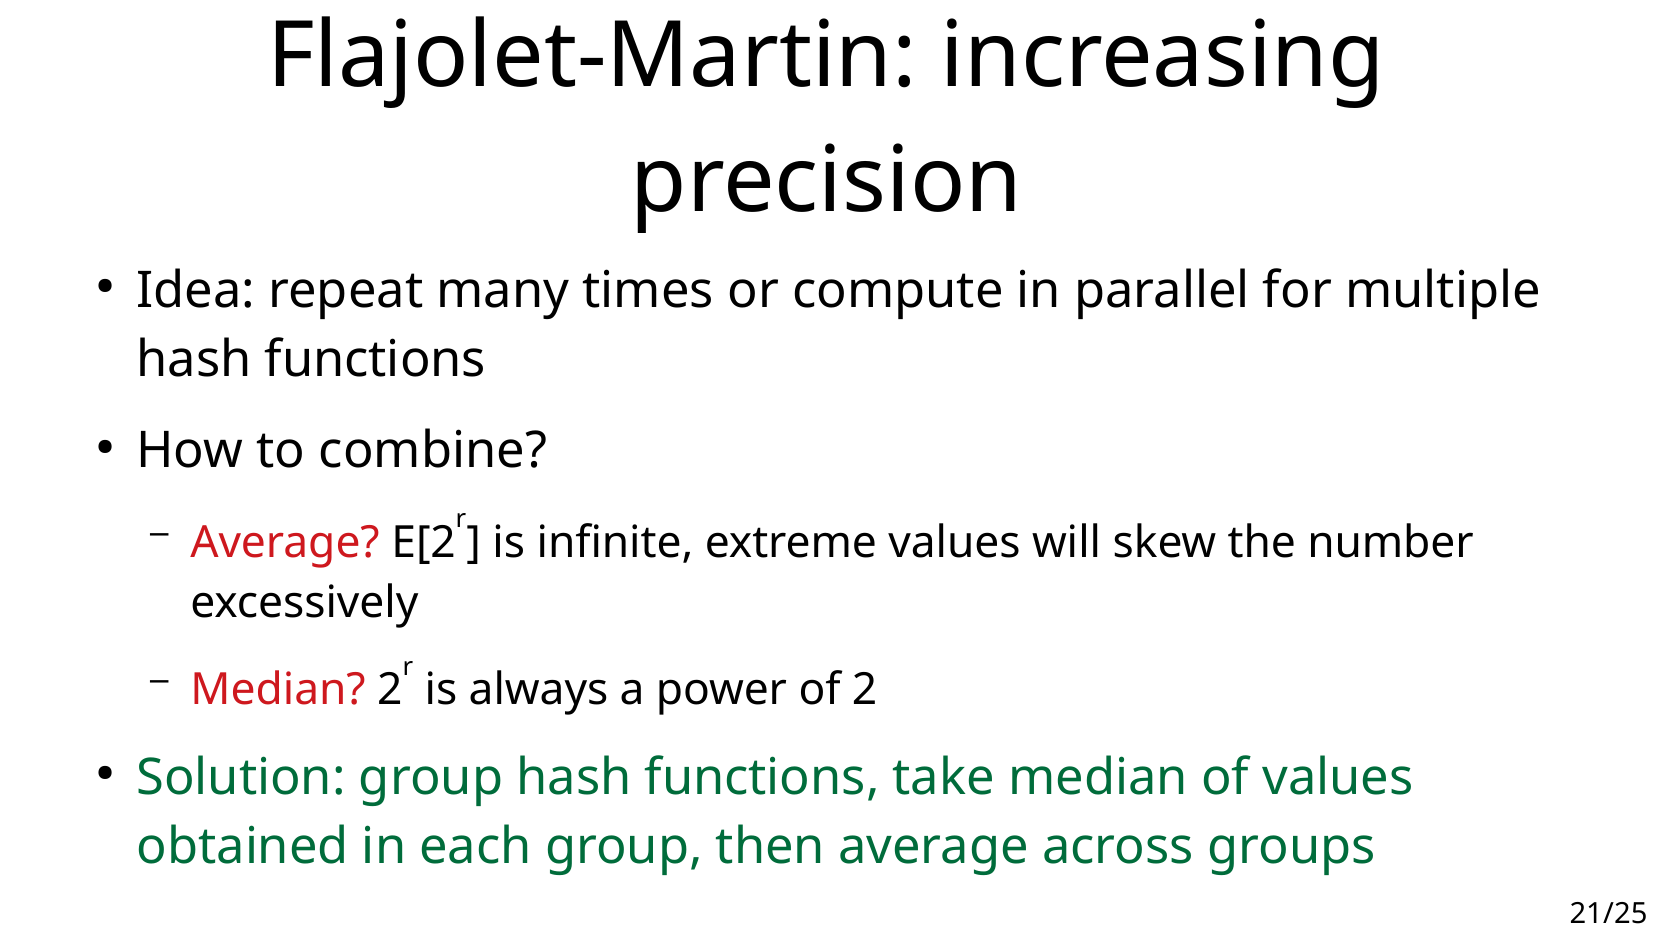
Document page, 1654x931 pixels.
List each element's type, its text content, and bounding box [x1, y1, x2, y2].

list Idea: repeat many times or compute in parallel for multiple hash functions How to combine? Average? E[2r] is infinite, extreme values will skew the number excessively Median? 2r is always a power of 2 Solution: group hash functions, take median of values obtained in each group, then average across groups [82, 253, 1571, 879]
title Flajolet-Martin: increasing precision [82, 1, 1571, 226]
